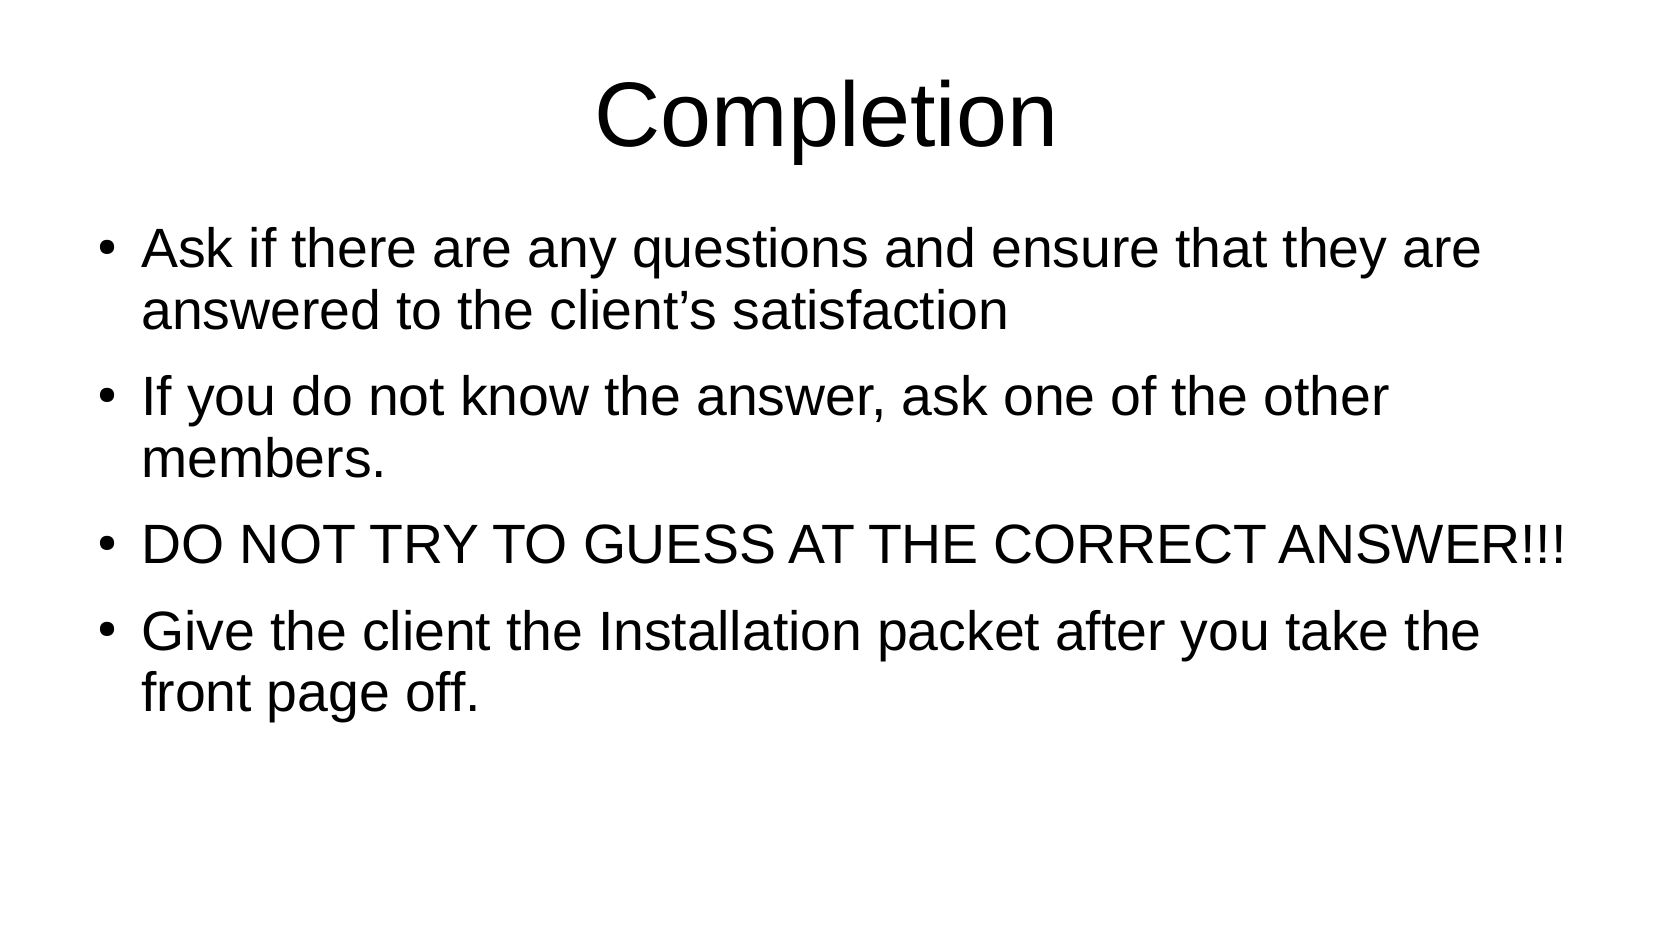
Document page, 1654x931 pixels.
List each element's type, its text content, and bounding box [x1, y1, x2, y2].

title Completion [82, 37, 1571, 193]
list Ask if there are any questions and ensure that they are answered to the client’s satisfaction If you do not know the answer, ask one of the other members. DO NOT TRY TO GUESS AT THE CORRECT ANSWER!!! Give the client the Installation packet after you take the front page off. [82, 217, 1571, 758]
